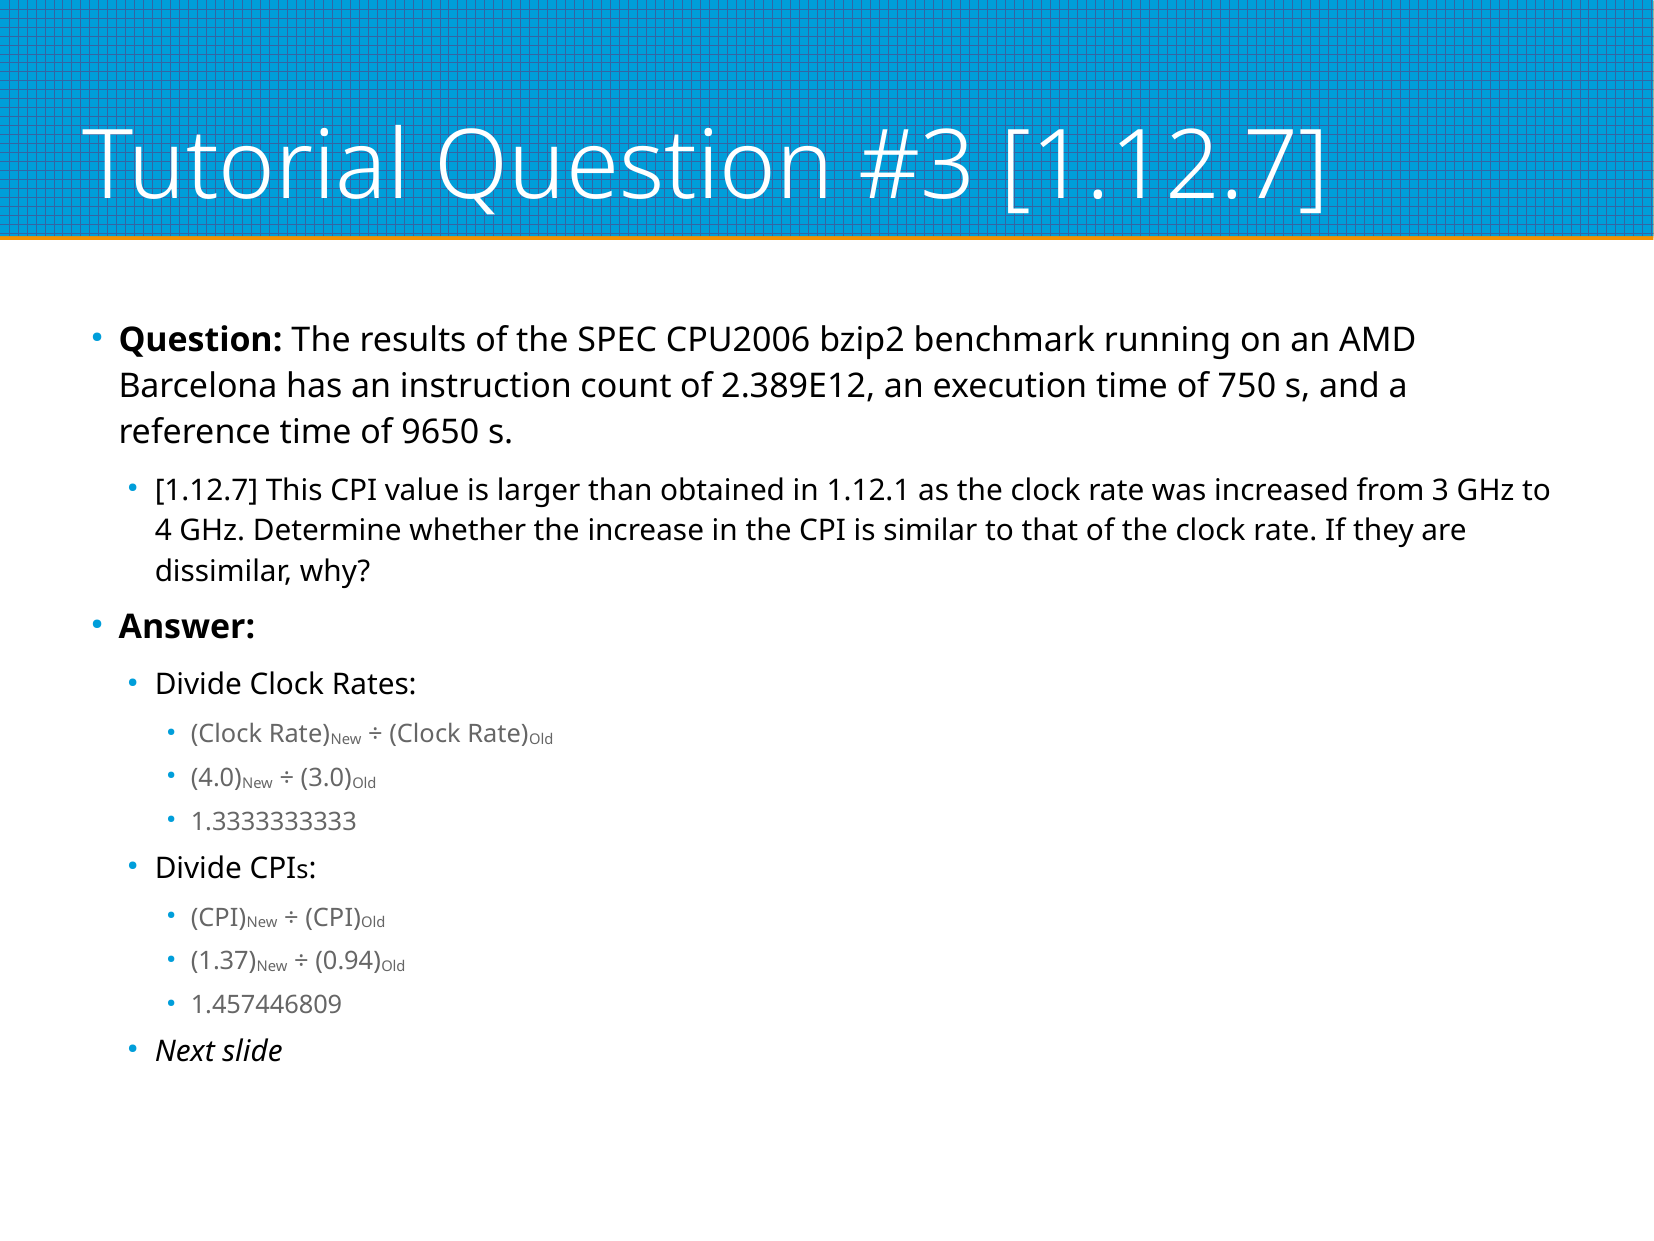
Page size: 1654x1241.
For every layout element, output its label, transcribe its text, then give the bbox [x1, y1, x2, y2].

list Question: The results of the SPEC CPU2006 bzip2 benchmark running on an AMD Barcelona has an instruction count of 2.389E12, an execution time of 750 s, and a reference time of 9650 s. [1.12.7] This CPI value is larger than obtained in 1.12.1 as the clock rate was increased from 3 GHz to 4 GHz. Determine whether the increase in the CPI is similar to that of the clock rate. If they are dissimilar, why? Answer: Divide Clock Rates: (Clock Rate)New ÷ (Clock Rate)Old (4.0)New ÷ (3.0)Old 1.3333333333 Divide CPIs: (CPI)New ÷ (CPI)Old (1.37)New ÷ (0.94)Old 1.457446809 Next slide [82, 314, 1563, 1081]
title Tutorial Question #3 [1.12.7] [82, 19, 1571, 227]
